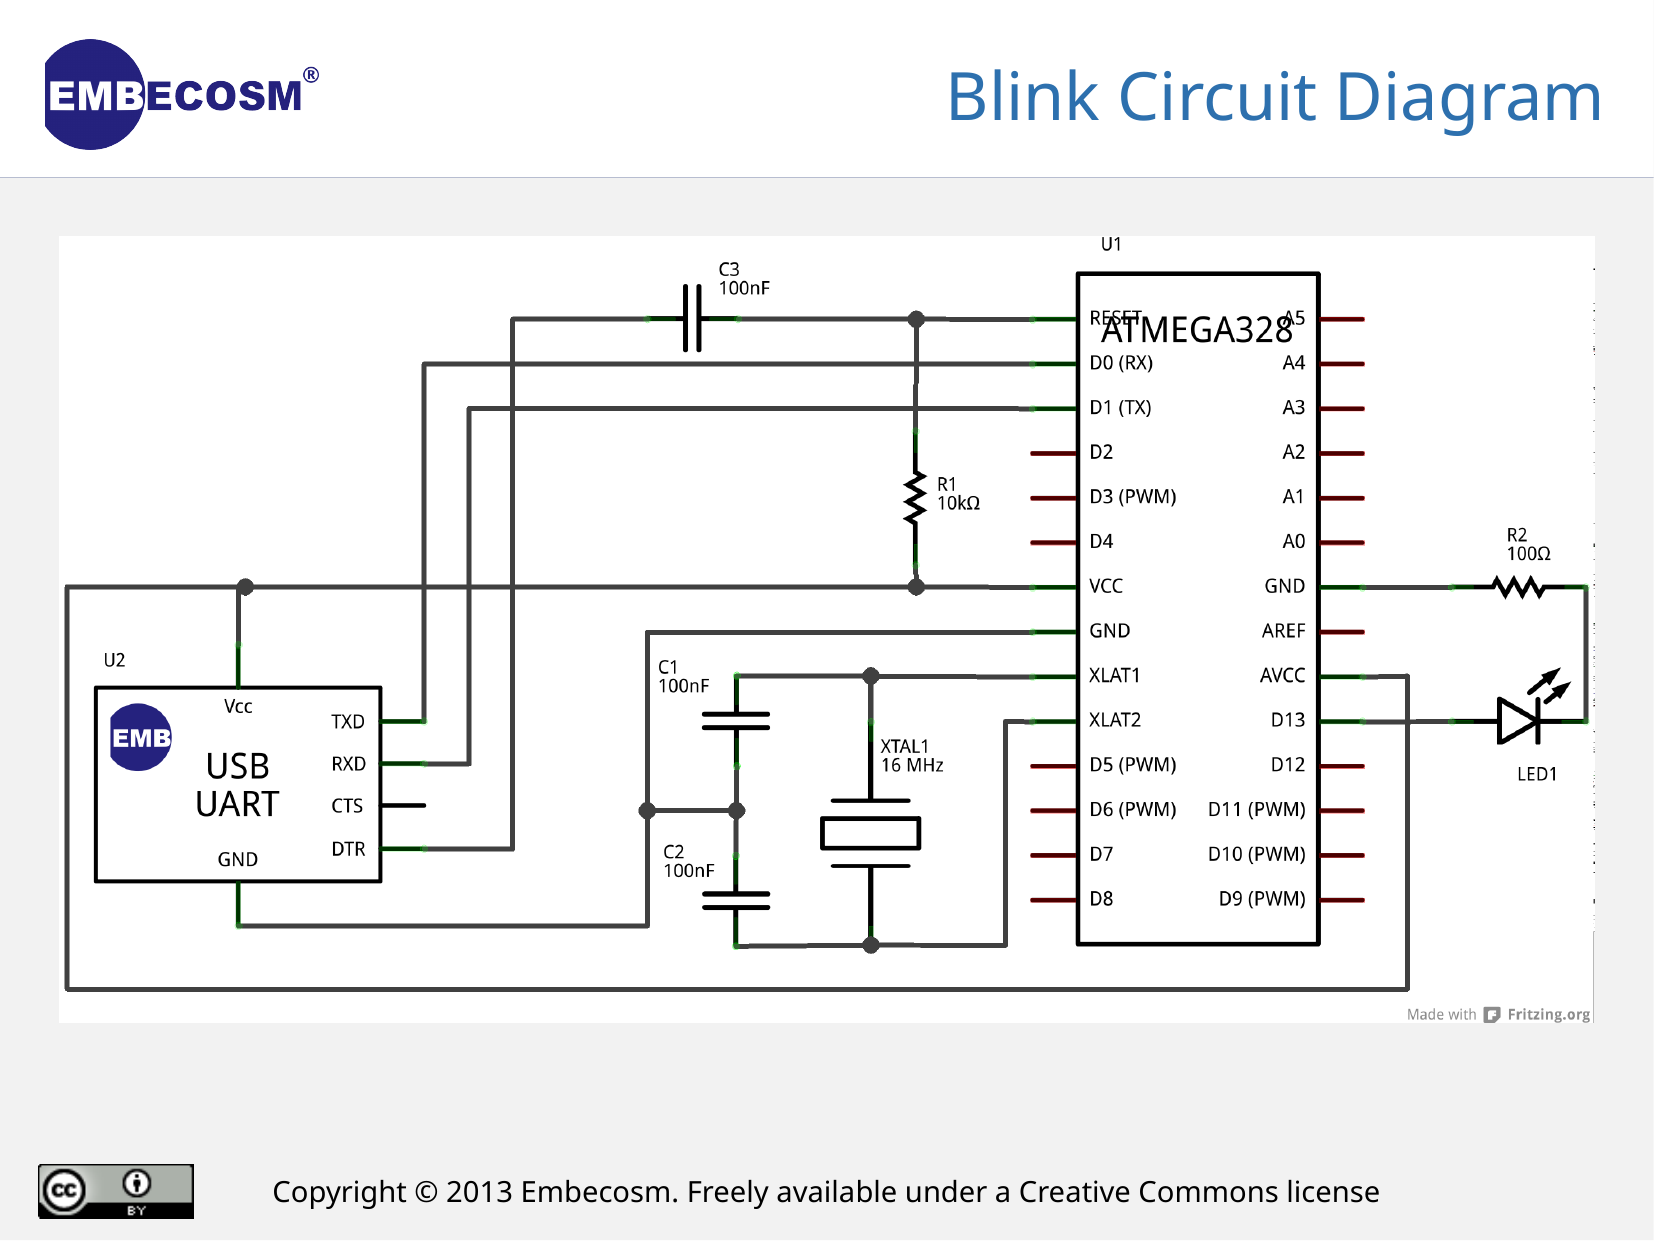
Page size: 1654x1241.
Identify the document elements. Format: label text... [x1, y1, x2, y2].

title Blink Circuit Diagram [330, 23, 1607, 166]
picture [38, 1164, 194, 1219]
picture [59, 236, 1595, 1023]
picture [45, 39, 319, 150]
